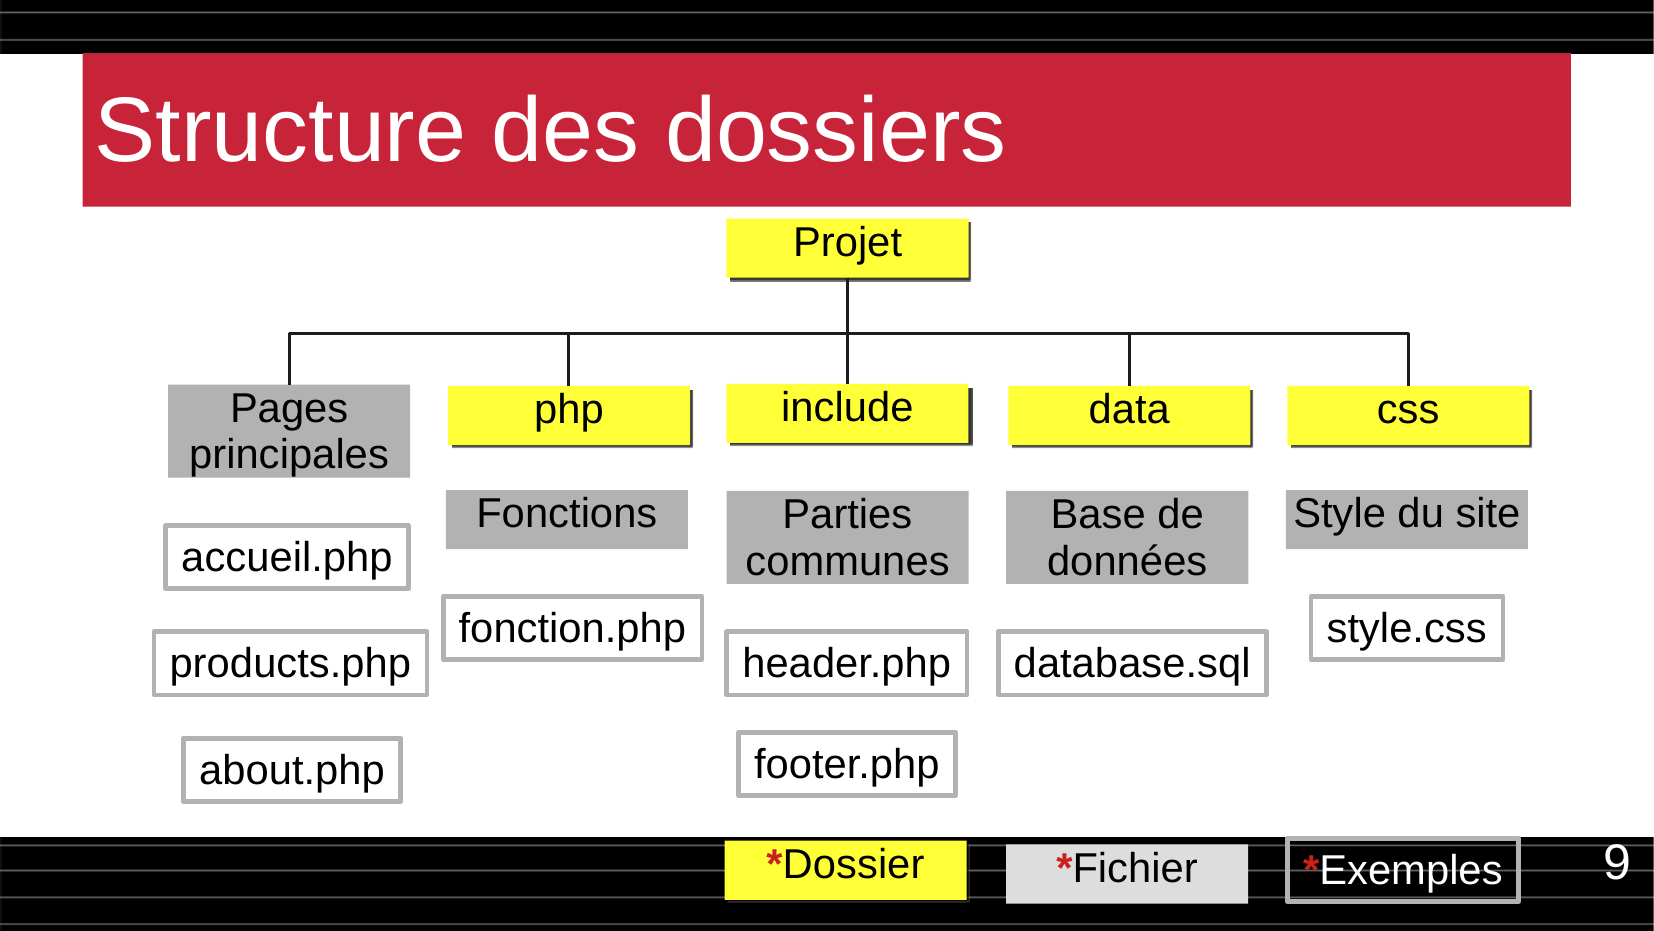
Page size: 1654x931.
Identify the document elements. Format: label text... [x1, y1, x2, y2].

text_box database.sql [998, 631, 1267, 695]
text_box accueil.php [165, 525, 409, 589]
text_box footer.php [738, 732, 956, 796]
text_box Pages principales [168, 384, 411, 478]
text_box Style du site [1285, 490, 1528, 550]
text_box *Dossier [724, 840, 967, 900]
picture [0, 0, 1654, 54]
text_box php [447, 385, 691, 446]
text_box products.php [153, 631, 428, 695]
text_box *Fichier [1006, 844, 1249, 904]
text_box Base de données [1006, 490, 1249, 584]
text_box header.php [726, 631, 967, 695]
text_box Fonctions [445, 490, 688, 550]
text_box include [726, 383, 969, 443]
text_box css [1287, 385, 1530, 446]
text_box Parties communes [726, 490, 969, 584]
text_box data [1008, 385, 1251, 446]
title Structure des dossiers [82, 53, 1571, 207]
text_box *Exemples [1287, 838, 1519, 902]
text_box fonction.php [443, 596, 703, 660]
text_box Projet [726, 218, 969, 278]
text_box style.css [1311, 596, 1504, 660]
text_box 9 [1588, 826, 1636, 898]
text_box about.php [183, 738, 401, 802]
picture [0, 837, 1654, 931]
